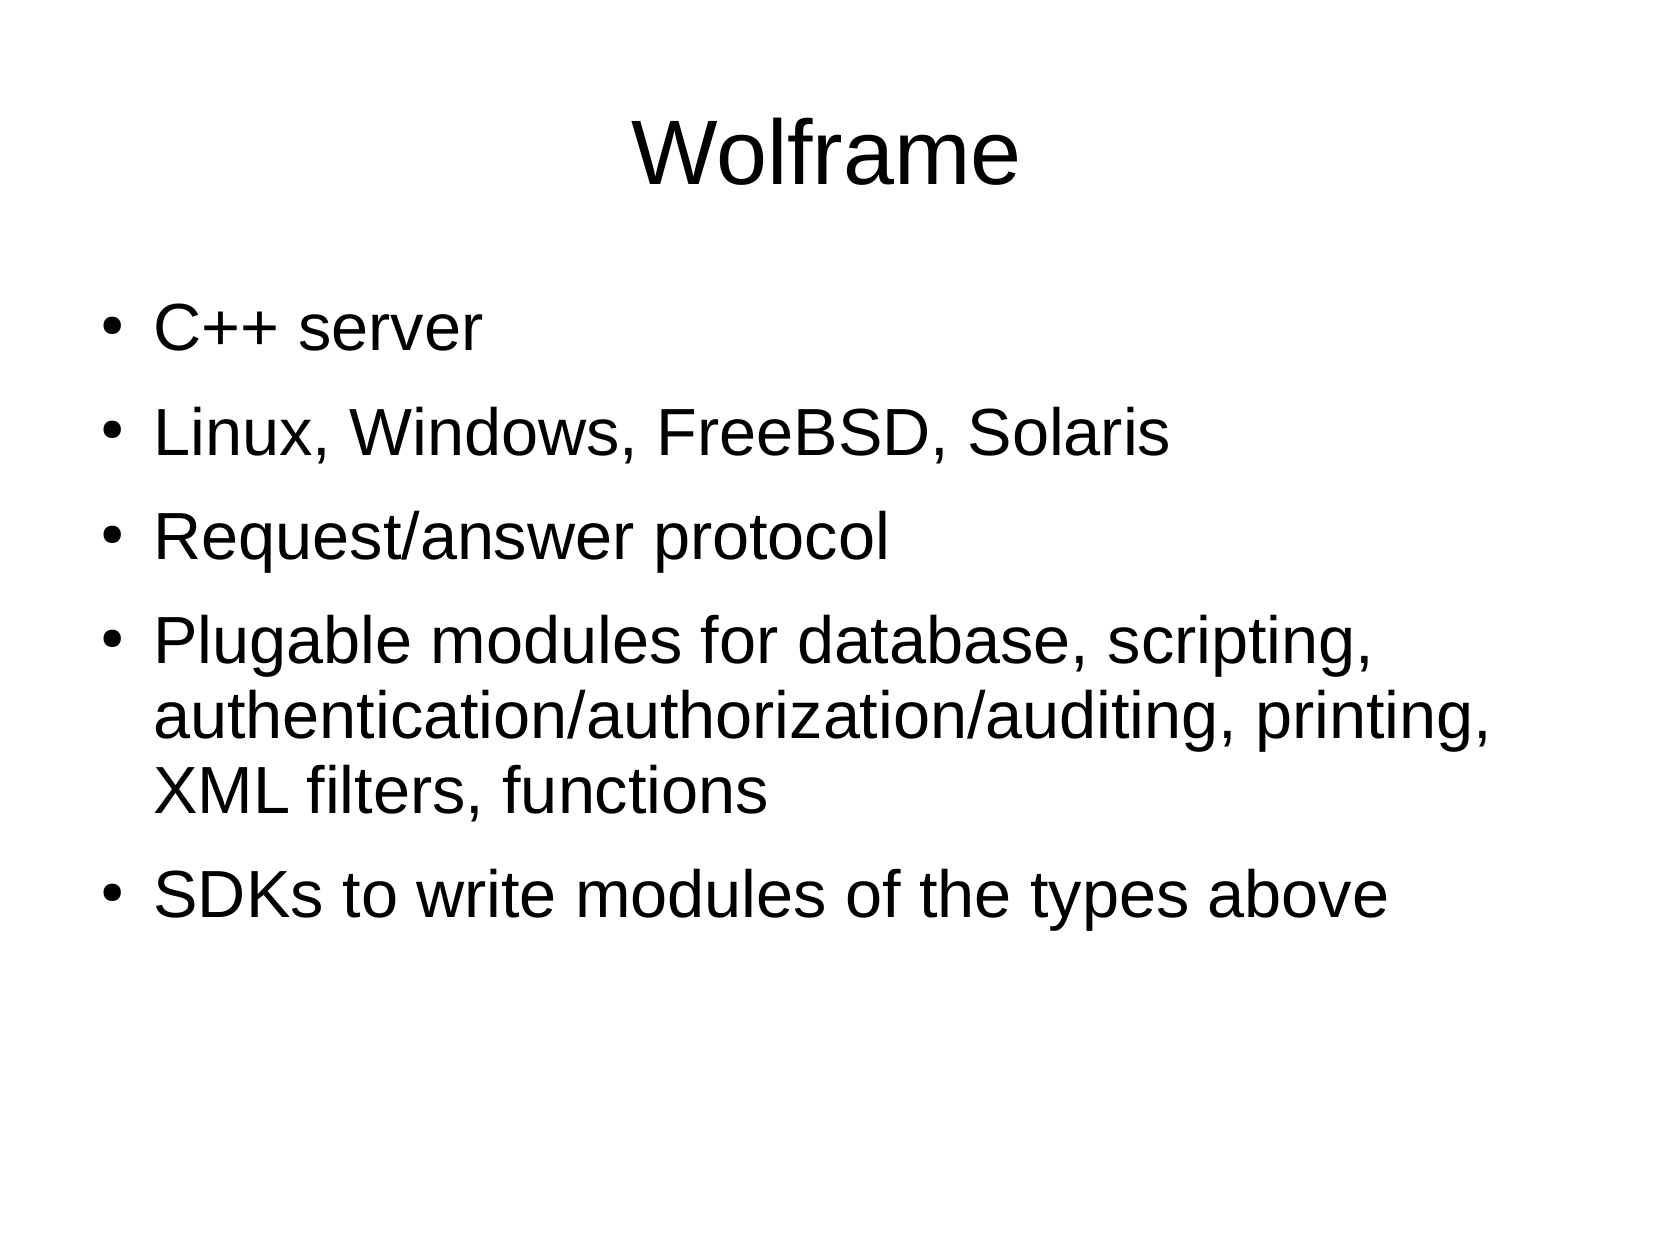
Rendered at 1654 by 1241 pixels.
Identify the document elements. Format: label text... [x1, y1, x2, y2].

list C++ server Linux, Windows, FreeBSD, Solaris Request/answer protocol Plugable modules for database, scripting, authentication/authorization/auditing, printing, XML filters, functions SDKs to write modules of the types above [82, 290, 1538, 1010]
title Wolframe [82, 49, 1571, 257]
